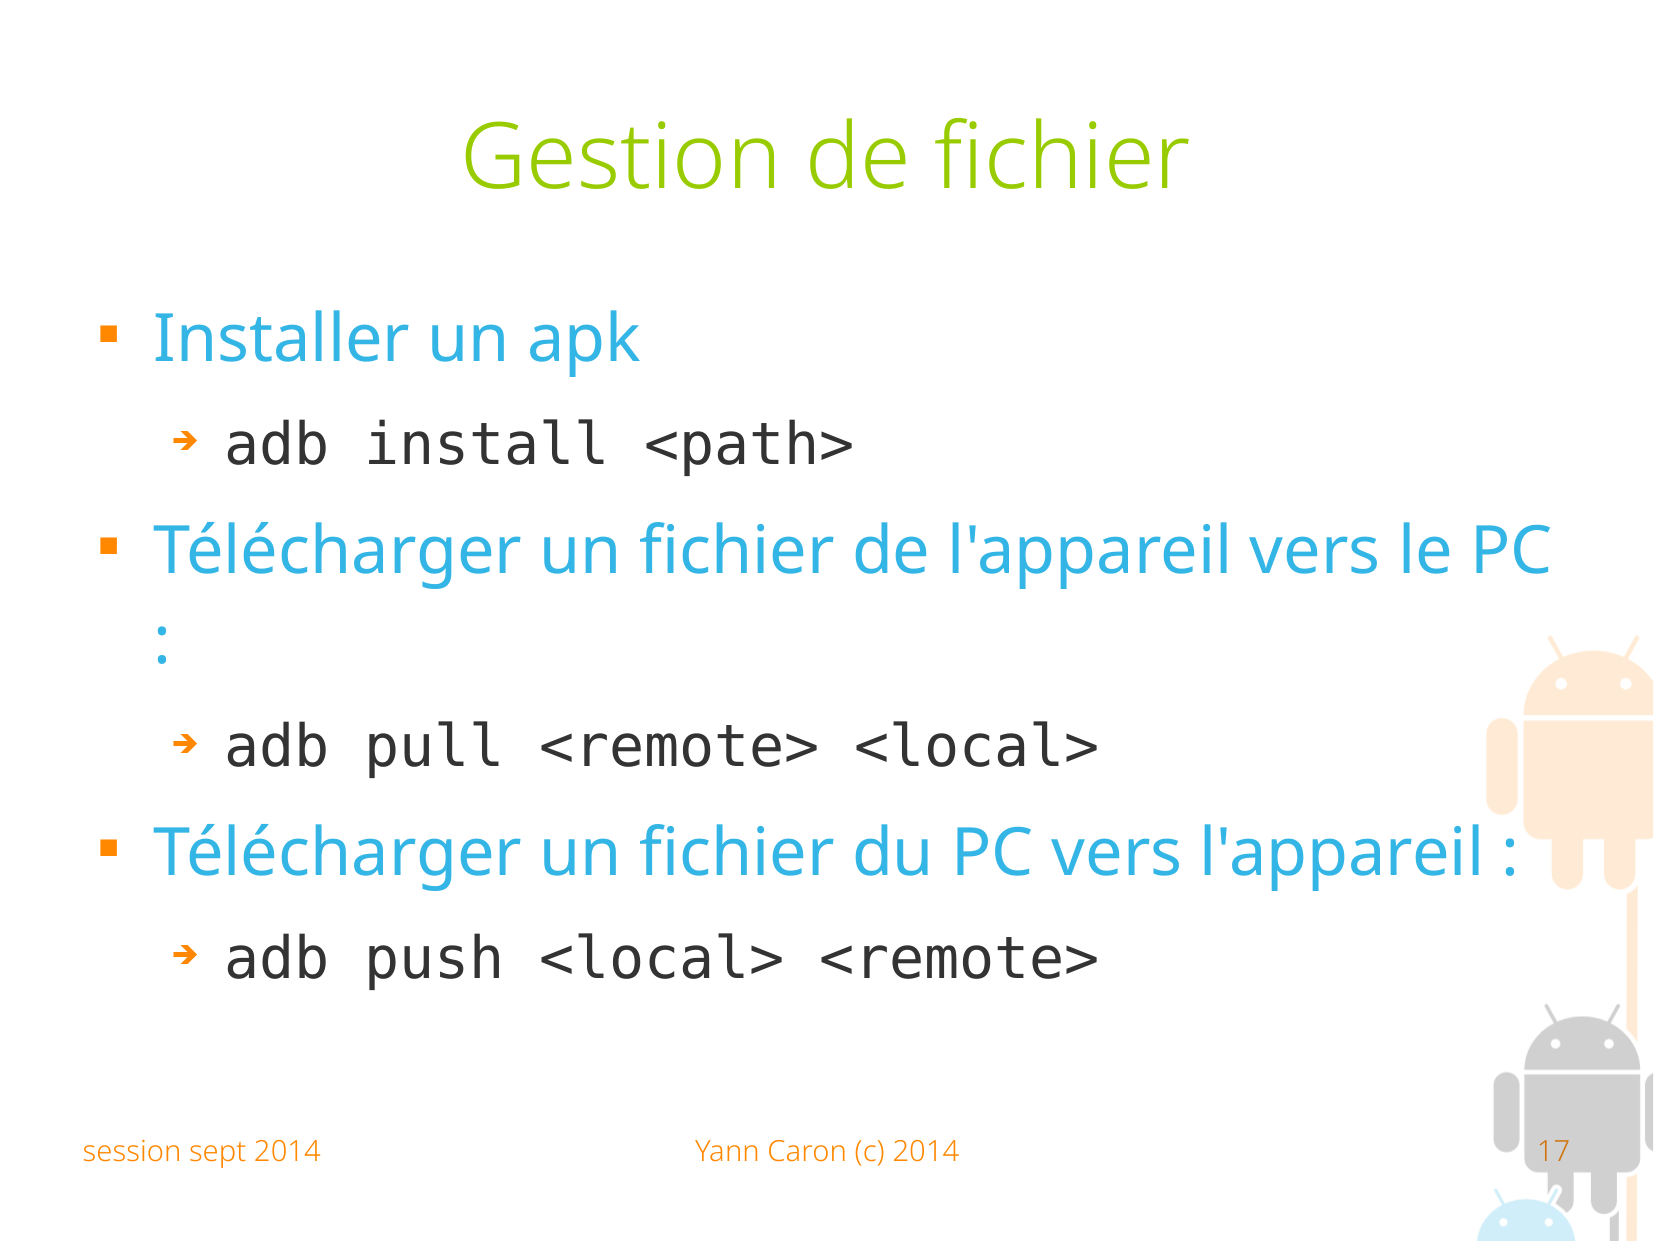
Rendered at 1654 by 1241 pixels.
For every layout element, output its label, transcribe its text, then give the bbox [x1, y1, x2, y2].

list Installer un apk adb install <path> Télécharger un fichier de l'appareil vers le PC : adb pull <remote> <local> Télécharger un fichier du PC vers l'appareil : adb push <local> <remote> [82, 290, 1571, 1010]
title Gestion de fichier [82, 49, 1571, 257]
picture [240, 423, 1654, 1241]
